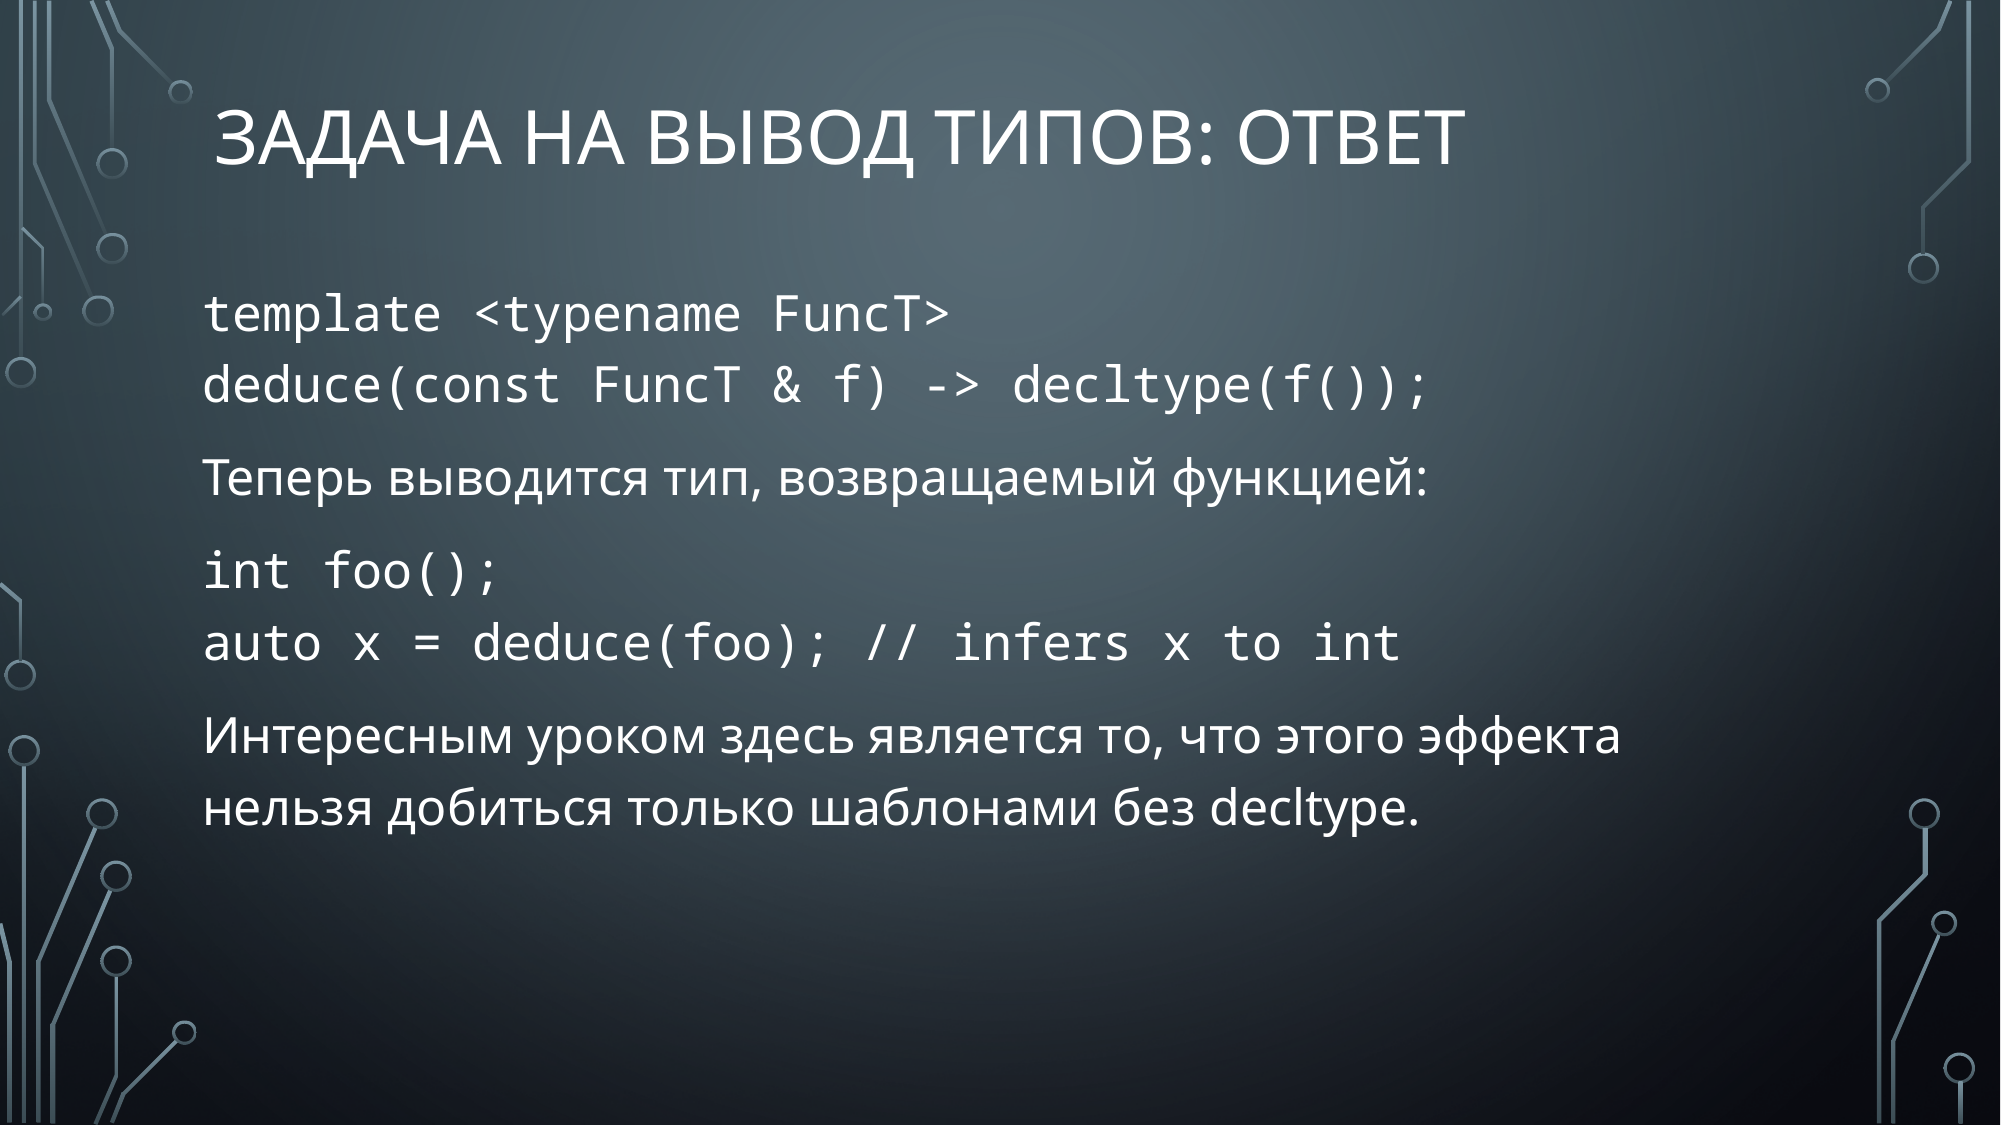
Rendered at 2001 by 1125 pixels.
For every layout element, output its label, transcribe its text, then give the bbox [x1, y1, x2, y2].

list template <typename FuncT> deduce(const FuncT & f) -> decltype(f()); Теперь выводится тип, возвращаемый функцией: int foo(); auto x = deduce(foo); // infers x to int Интересным уроком здесь является то, что этого эффекта нельзя добиться только шаблонами без decltype. [187, 261, 1813, 1040]
title Задача на вывод типов: ответ [199, 18, 1825, 262]
